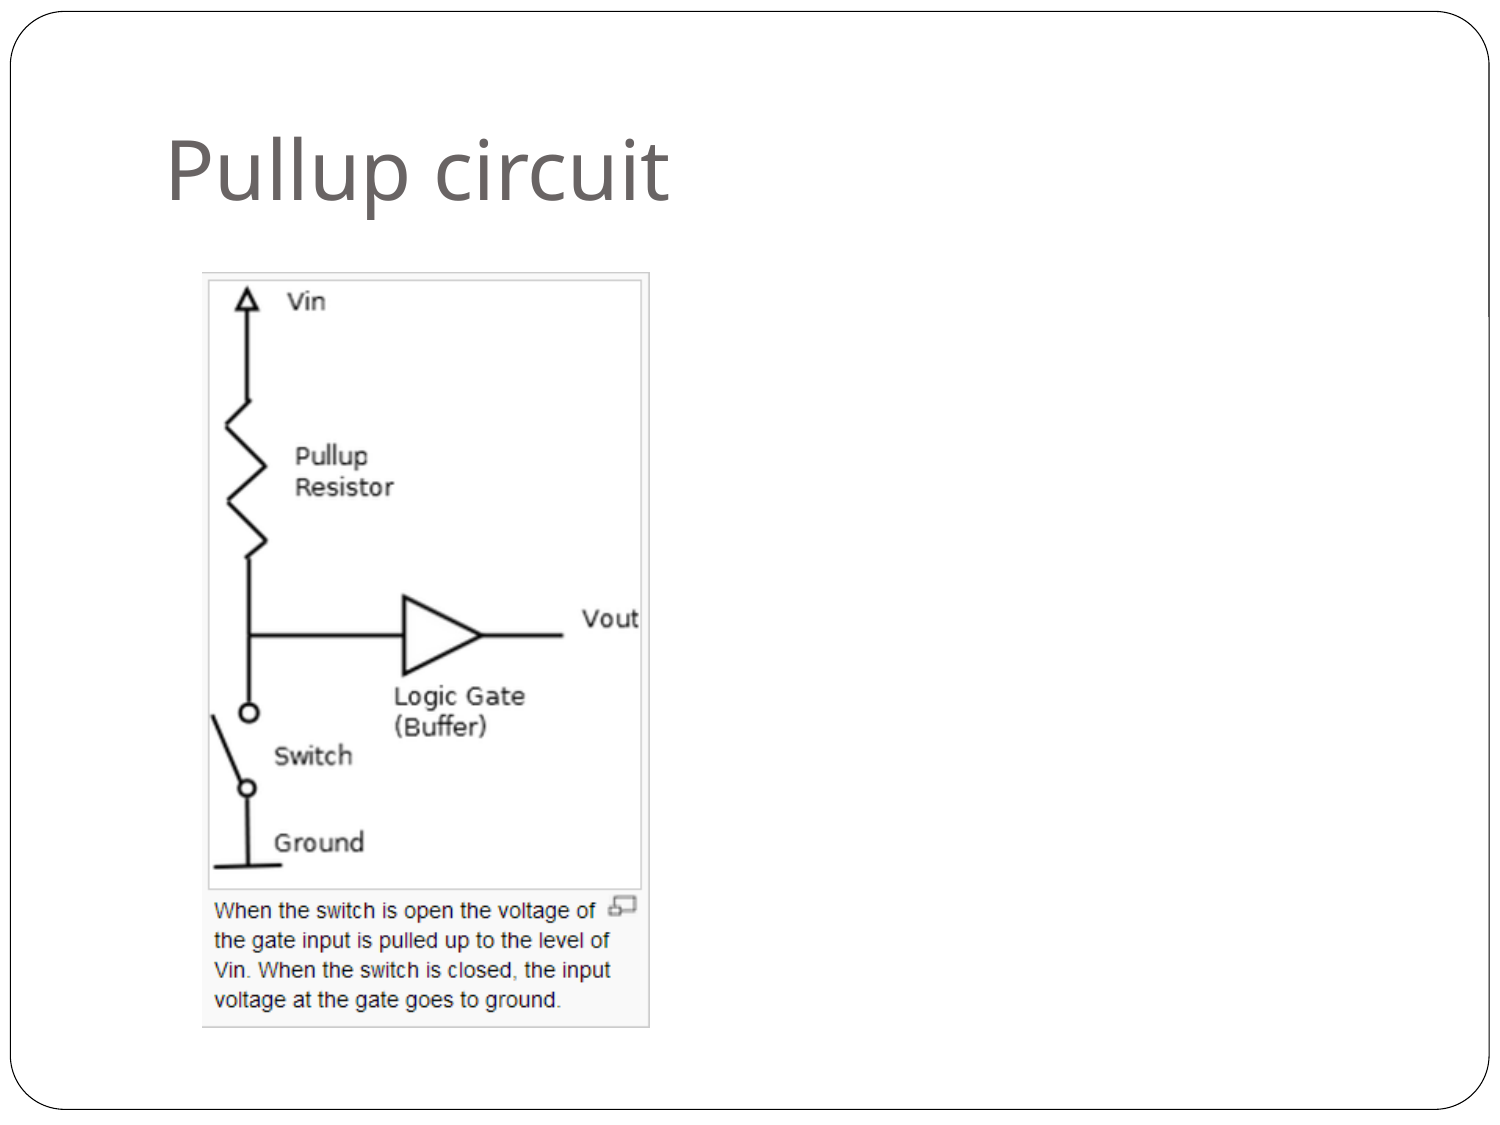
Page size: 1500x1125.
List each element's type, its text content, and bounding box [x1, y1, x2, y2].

picture [202, 272, 650, 1028]
title Pullup circuit [150, 9, 1426, 233]
